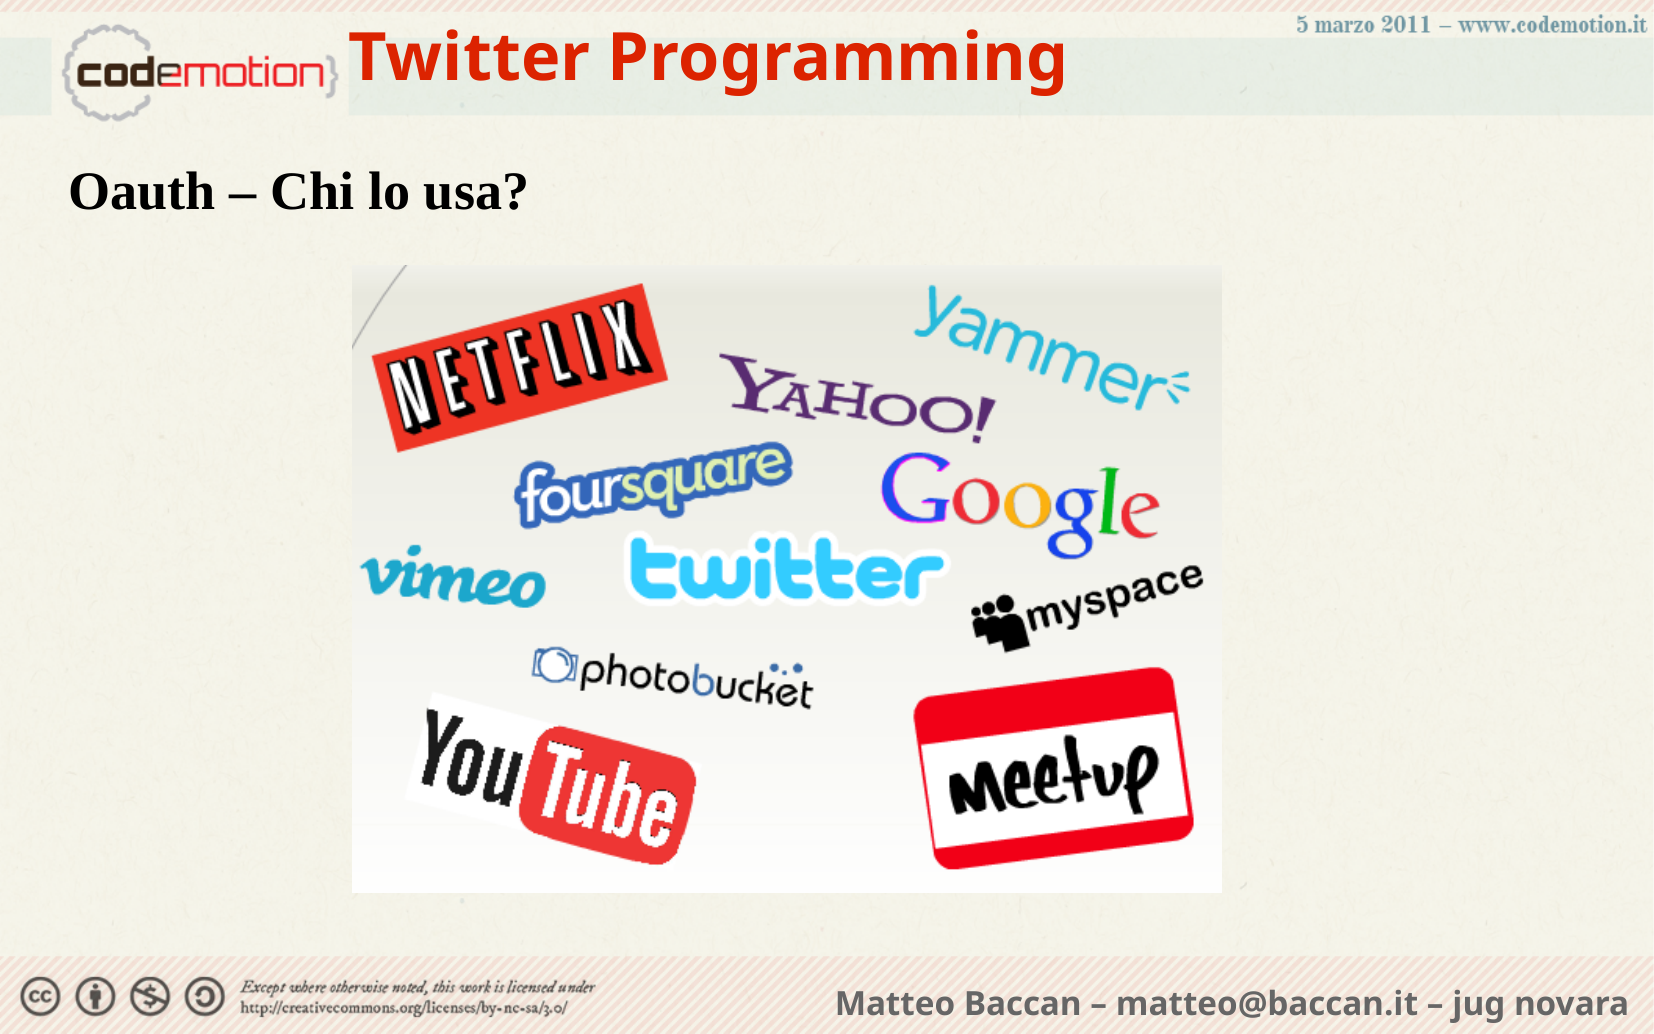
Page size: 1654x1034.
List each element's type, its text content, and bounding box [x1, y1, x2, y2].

picture [0, 0, 1654, 1034]
text_box Oauth – Chi lo usa? [53, 154, 1583, 784]
title Twitter Programming [348, 5, 1609, 103]
